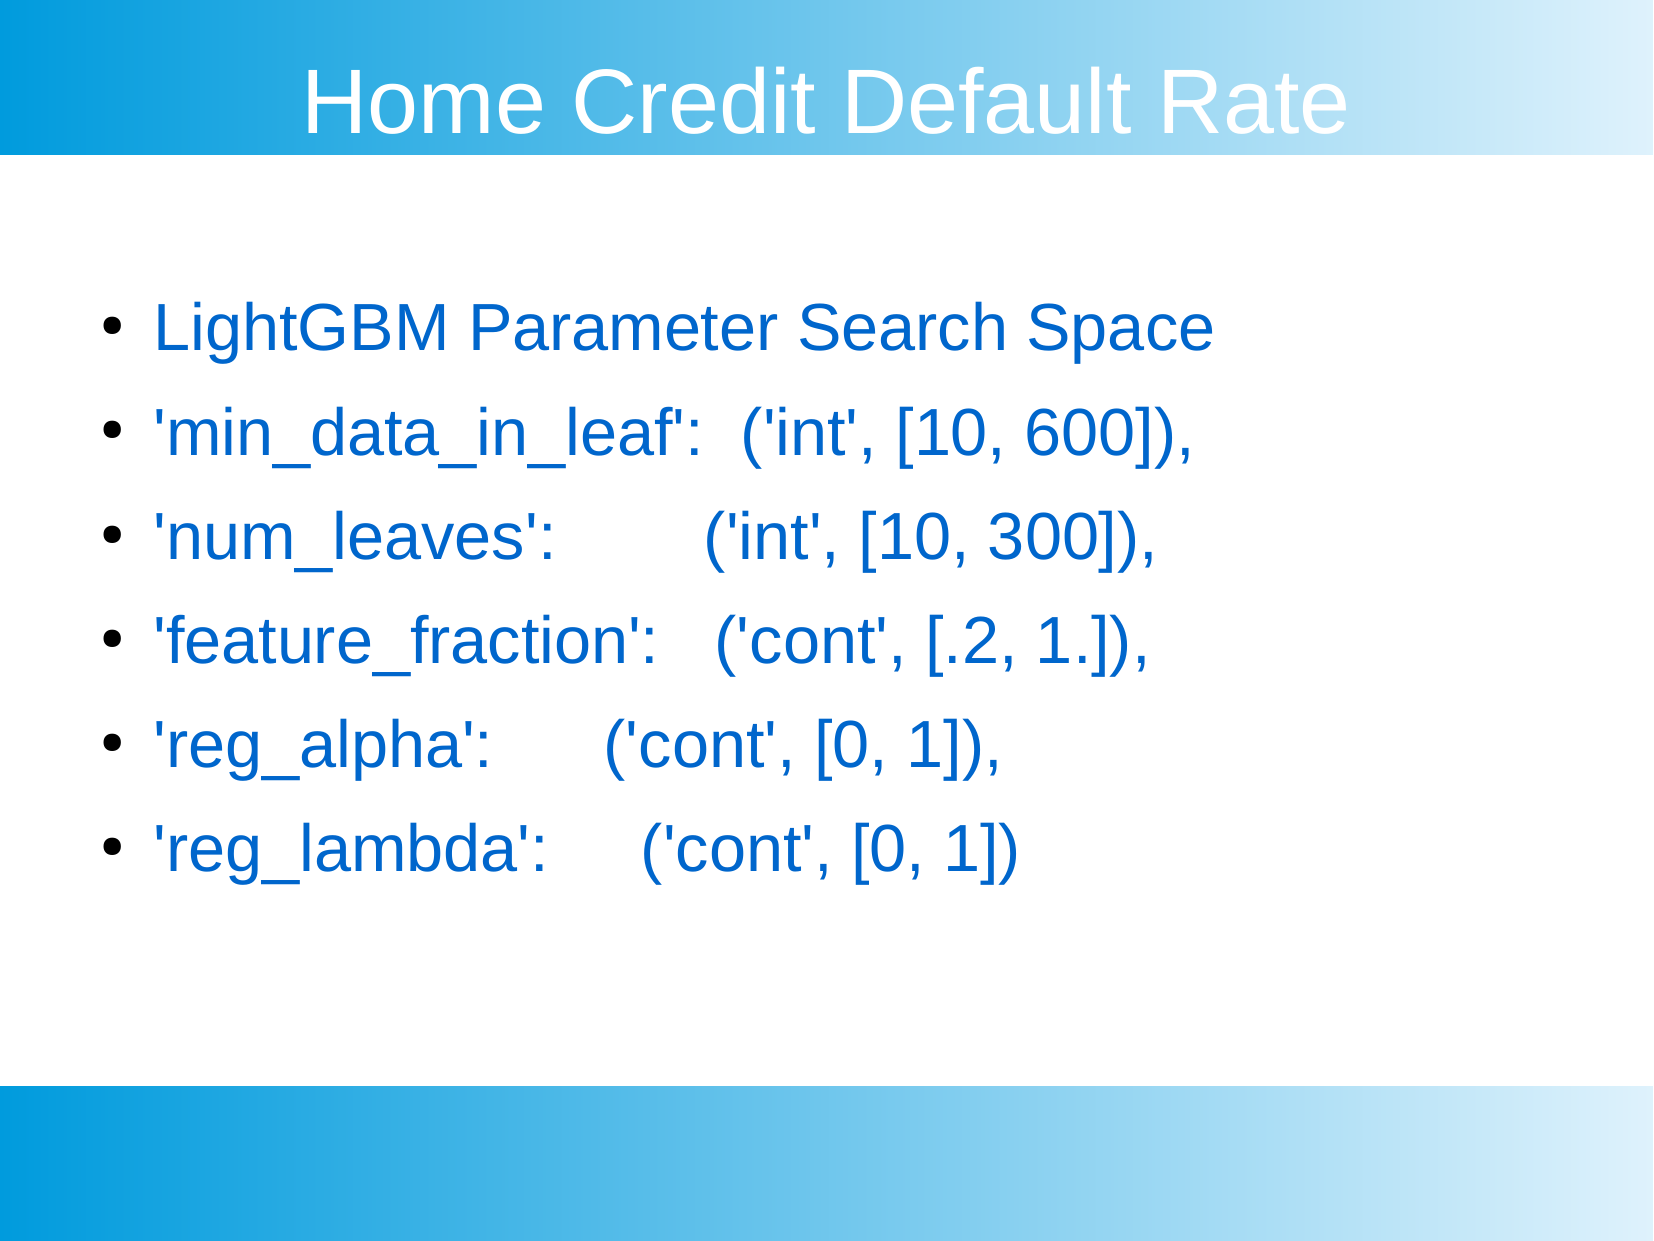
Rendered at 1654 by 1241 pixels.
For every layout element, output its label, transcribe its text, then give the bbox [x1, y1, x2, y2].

title Home Credit Default Rate [82, 49, 1571, 155]
list LightGBM Parameter Search Space 'min_data_in_leaf': ('int', [10, 600]), 'num_leaves': ('int', [10, 300]), 'feature_fraction': ('cont', [.2, 1.]), 'reg_alpha': ('cont', [0, 1]), 'reg_lambda': ('cont', [0, 1]) [82, 290, 1571, 1010]
